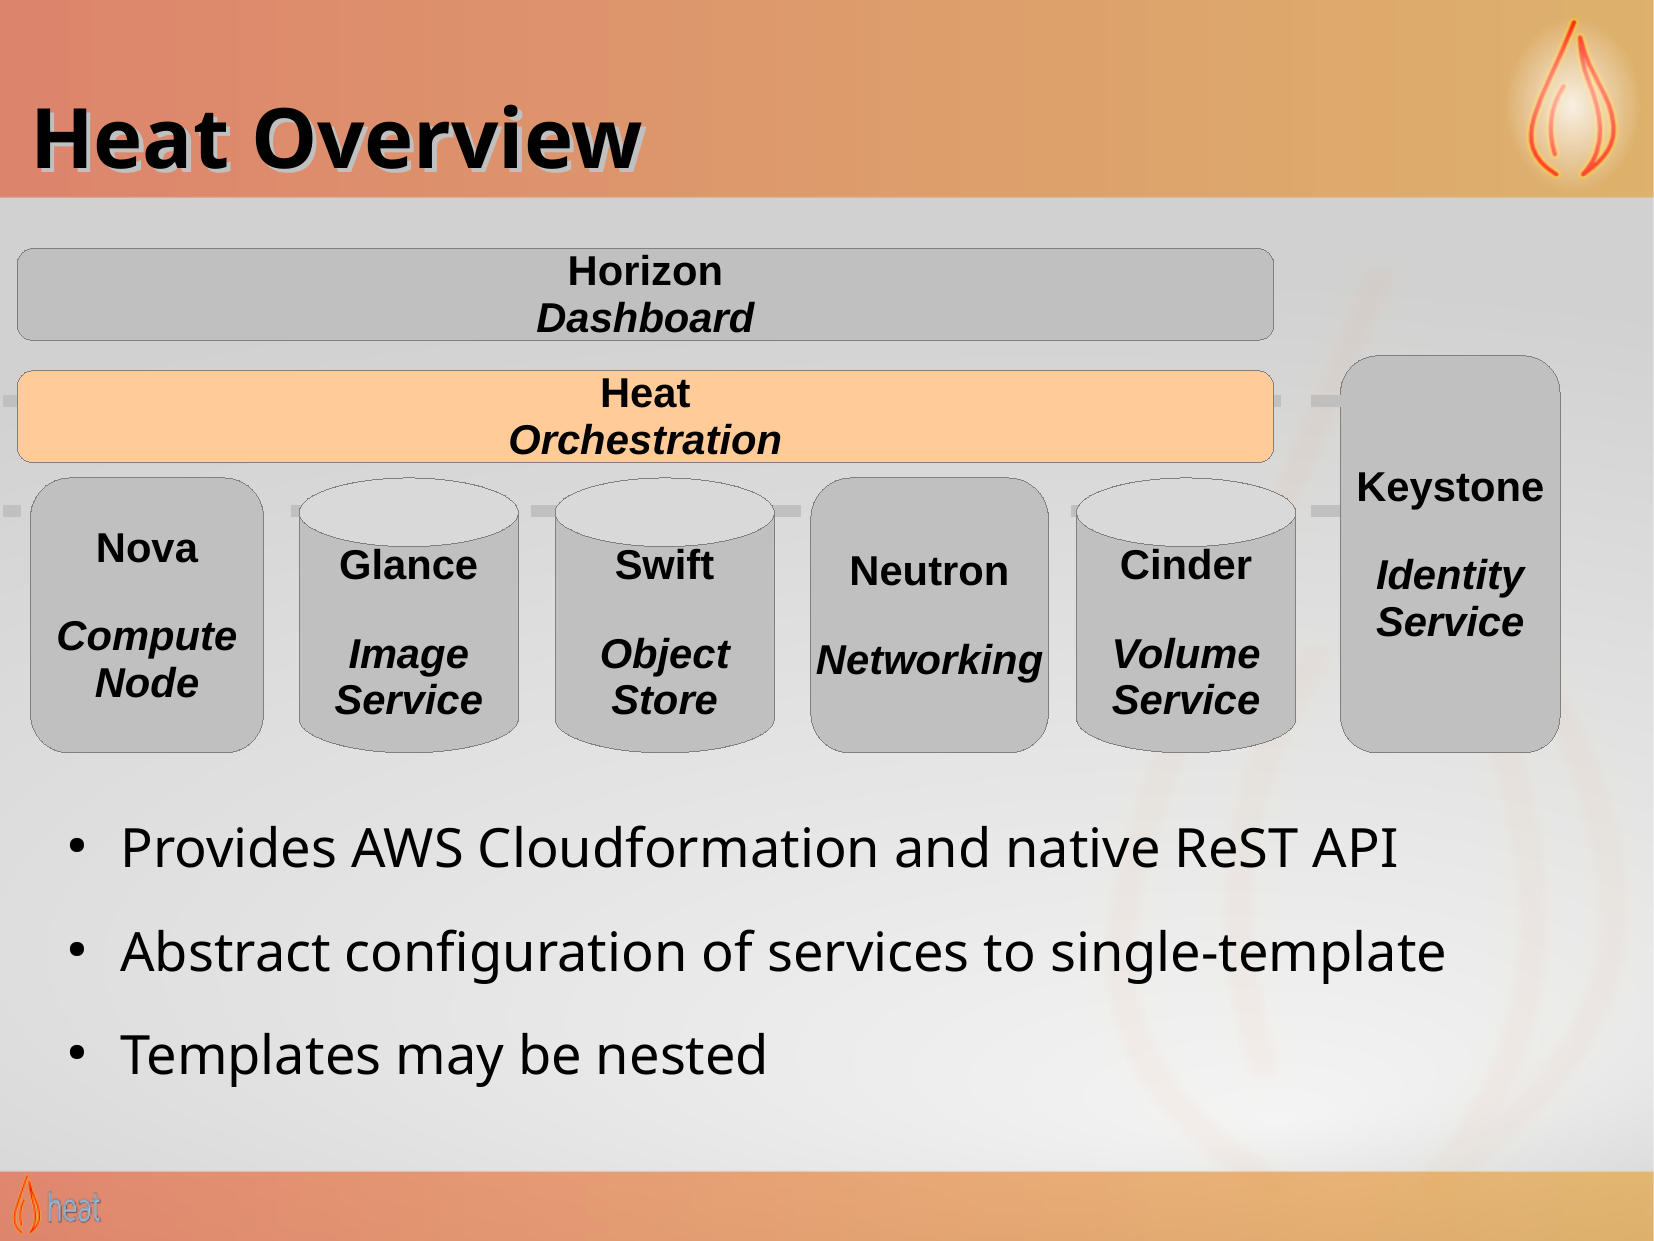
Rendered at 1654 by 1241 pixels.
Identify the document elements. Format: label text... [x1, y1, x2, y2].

title Heat Overview [30, 23, 1606, 249]
text_box Cinder Volume Service [1076, 516, 1296, 753]
text_box Heat Orchestration [17, 370, 1274, 463]
picture [0, 0, 1654, 1241]
text_box Neutron Networking [810, 477, 1049, 753]
text_box Nova Compute Node [30, 477, 264, 753]
text_box Horizon Dashboard [17, 248, 1274, 341]
text_box Swift Object Store [555, 515, 775, 753]
text_box Glance Image Service [299, 515, 519, 753]
list Provides AWS Cloudformation and native ReST API Abstract configuration of services to single-template Templates may be nested [49, 810, 1501, 1171]
text_box Keystone Identity Service [1340, 355, 1561, 753]
